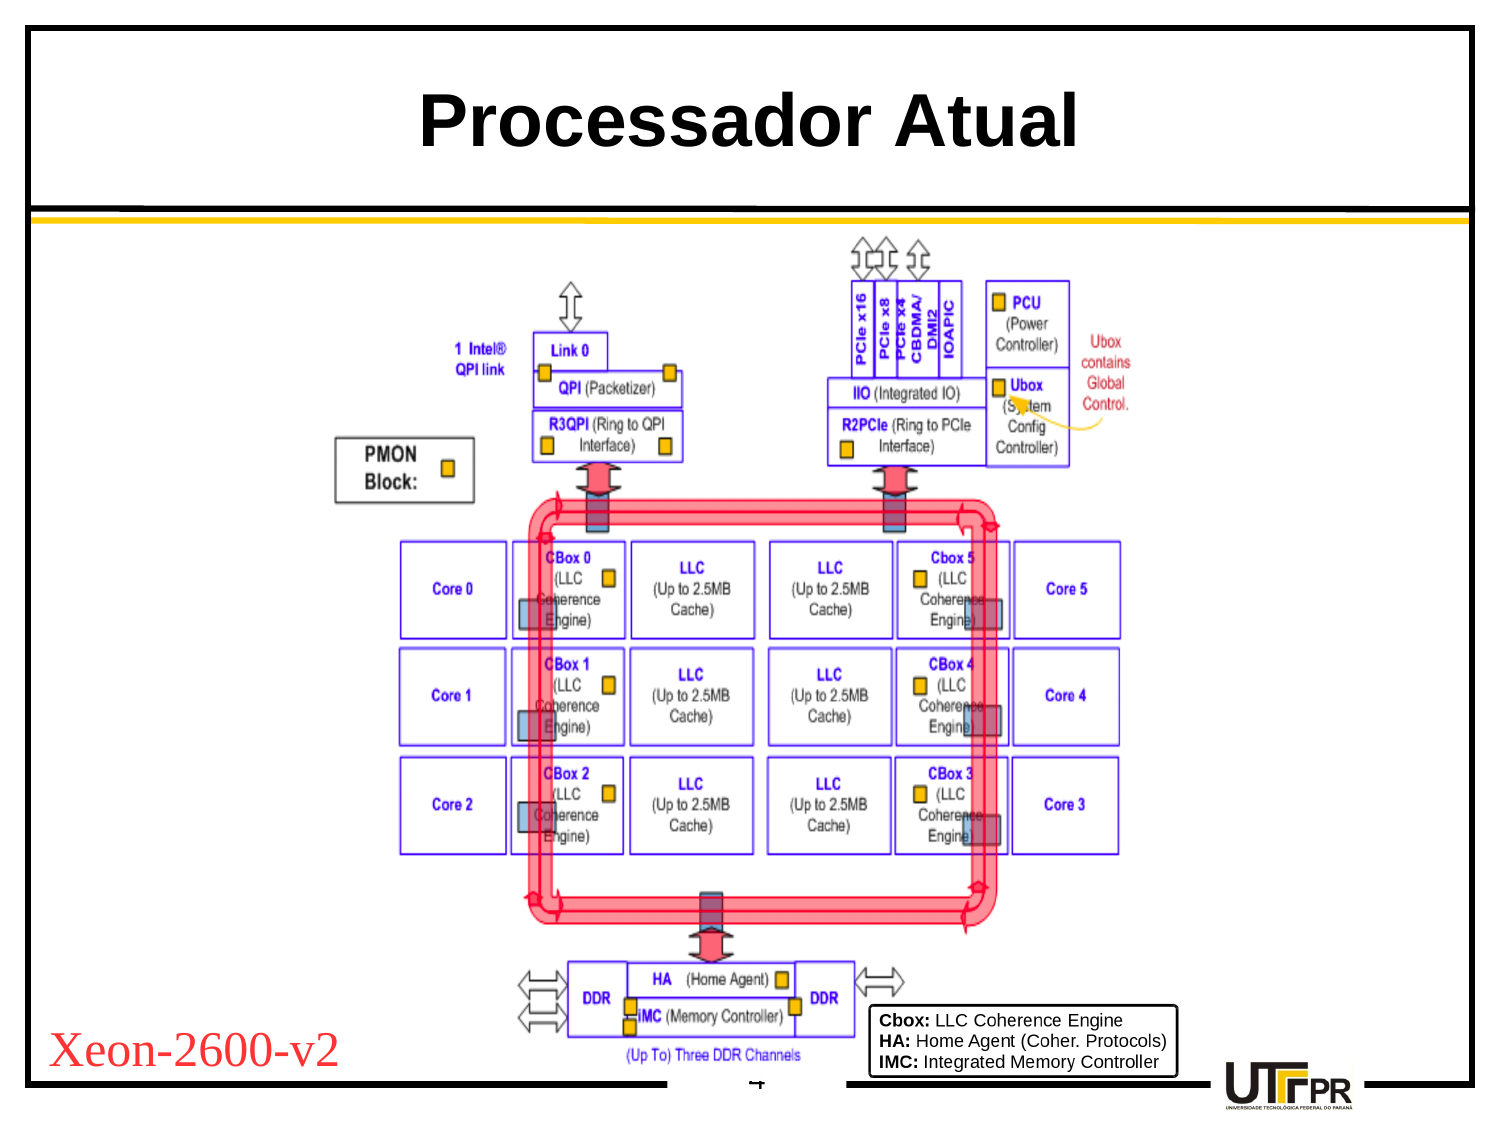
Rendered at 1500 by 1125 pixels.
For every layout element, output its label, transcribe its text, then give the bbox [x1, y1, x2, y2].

picture [1225, 1062, 1353, 1110]
picture [295, 224, 1182, 1081]
title Processador Atual [29, 38, 1471, 207]
text_box Xeon-2600-v2 [33, 1009, 384, 1125]
